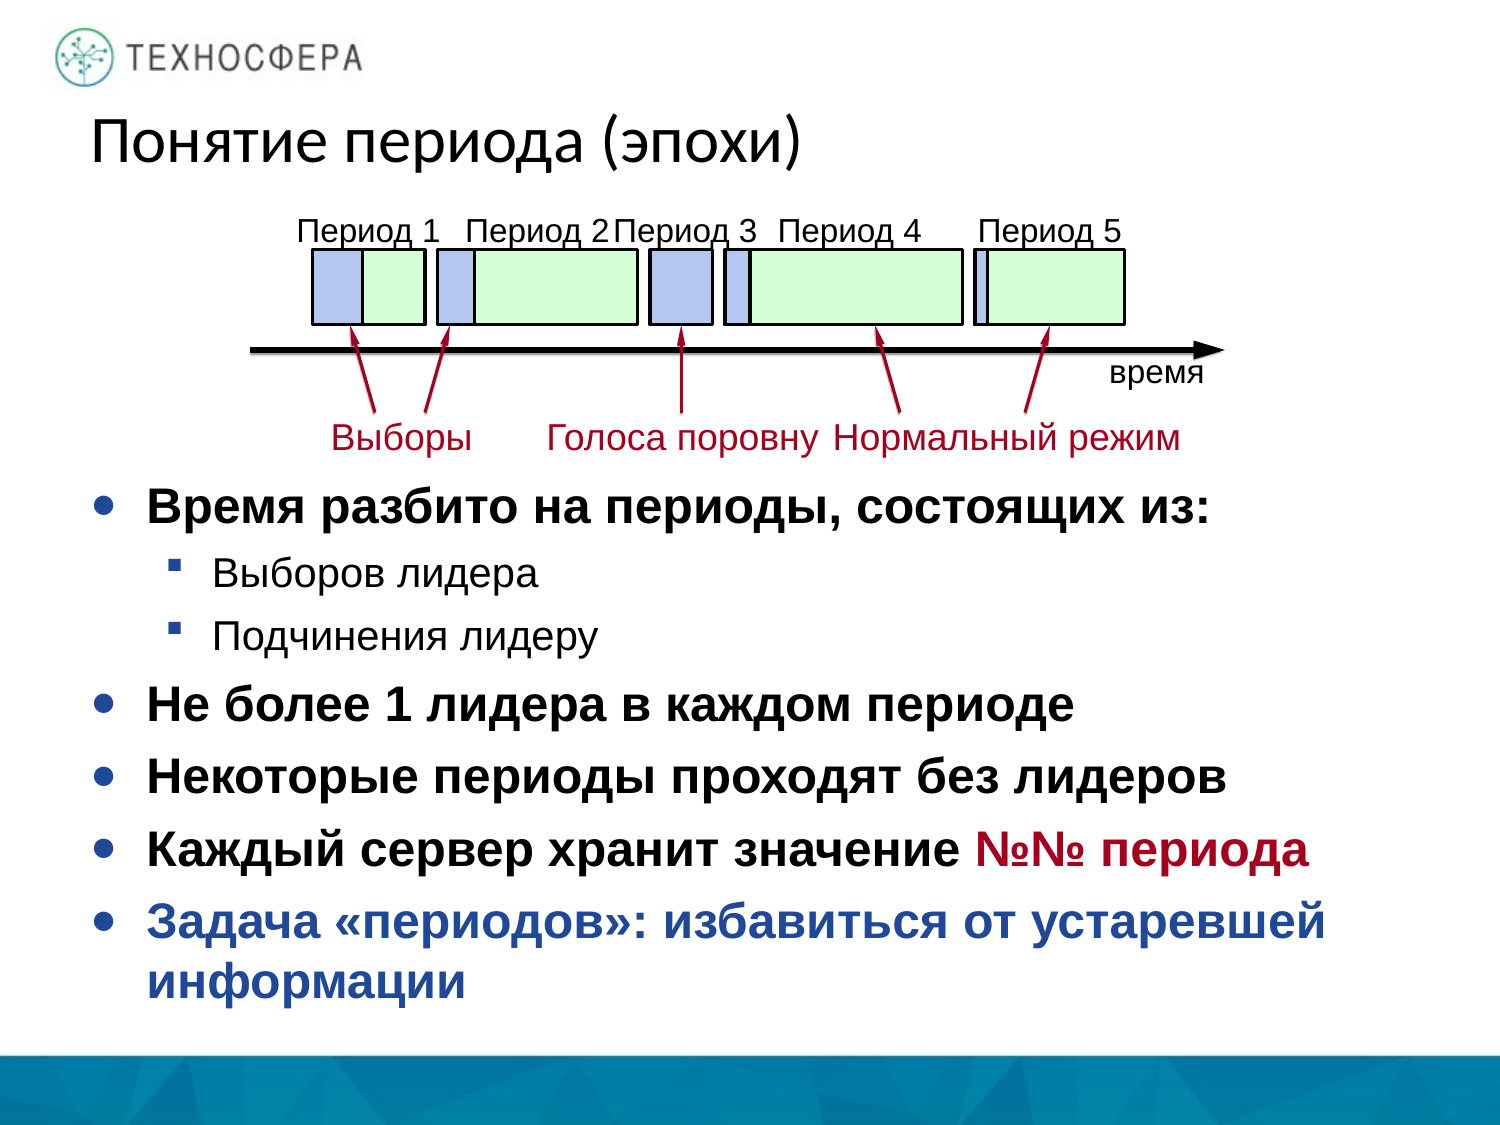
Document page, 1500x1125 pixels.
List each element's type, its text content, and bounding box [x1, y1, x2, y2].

text_box Период 4 [777, 209, 922, 250]
text_box Нормальный режим [832, 412, 1182, 458]
text_box Период 3 [607, 209, 764, 250]
picture [0, 0, 1500, 1057]
text_box Выборы [430, 432, 440, 448]
text_box время [1109, 349, 1205, 390]
list Время разбито на периоды, состоящих из: Выборов лидера Подчинения лидеру Не более 1 лидера в каждом периоде Некоторые периоды проходят без лидеров Каждый сервер хранит значение №№ периода Задача «периодов»: избавиться от устаревшей информации [75, 465, 1425, 946]
text_box Голоса поровну [546, 412, 819, 458]
text_box [649, 250, 713, 325]
title Понятие периода (эпохи) [75, 85, 1425, 186]
text_box Голоса поровну [805, 431, 819, 458]
text_box [437, 249, 638, 325]
text_box [312, 250, 425, 325]
text_box [724, 249, 963, 325]
text_box время [1131, 367, 1140, 381]
text_box Период 2 [465, 209, 607, 250]
text_box Период 5 [977, 209, 1123, 250]
text_box Период 1 [296, 209, 441, 250]
text_box [974, 249, 1125, 325]
text_box Выборы [330, 412, 473, 458]
